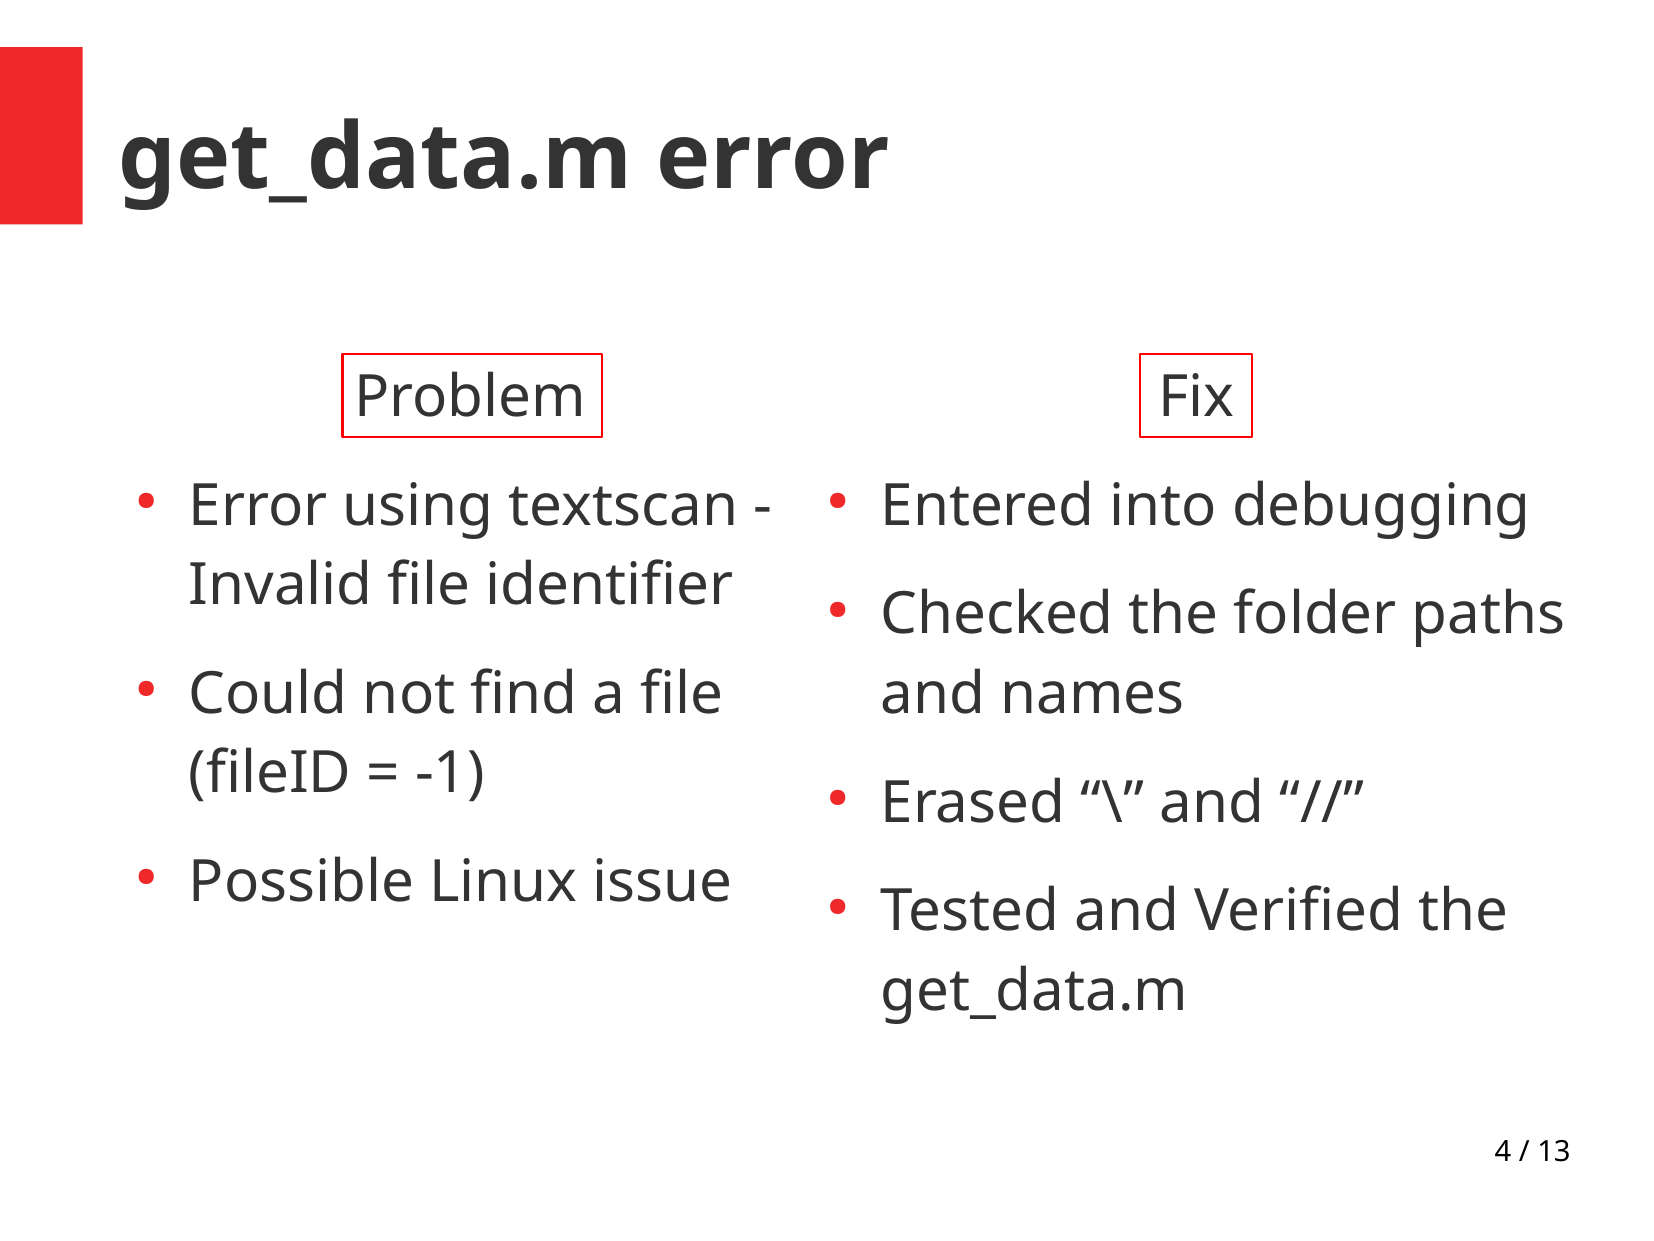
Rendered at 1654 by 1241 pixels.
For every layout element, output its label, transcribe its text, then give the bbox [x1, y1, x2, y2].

list Problem Error using textscan - Invalid file identifier Could not find a file (fileID = -1) Possible Linux issue [344, 355, 601, 436]
list Problem Error using textscan - Invalid file identifier Could not find a file (fileID = -1) Possible Linux issue [118, 354, 809, 1074]
list Fix Entered into debugging Checked the folder paths and names Erased “\” and “//” Tested and Verified the get_data.m [1141, 355, 1251, 436]
list Fix Entered into debugging Checked the folder paths and names Erased “\” and “//” Tested and Verified the get_data.m [809, 354, 1571, 1074]
title get_data.m error [118, 49, 1571, 257]
